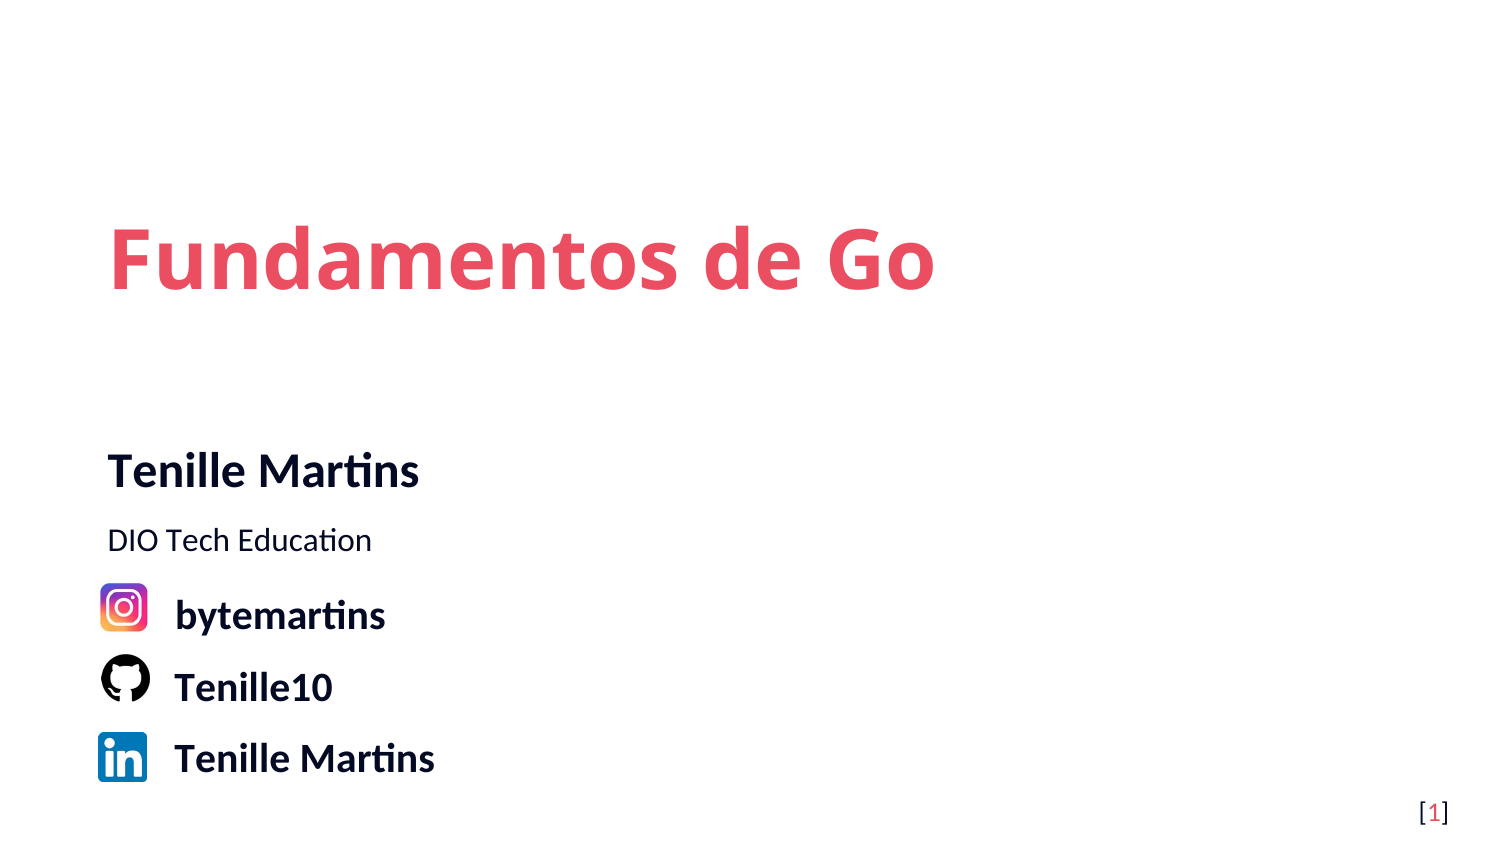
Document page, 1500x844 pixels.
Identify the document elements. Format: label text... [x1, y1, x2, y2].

picture [102, 738, 145, 778]
picture [98, 580, 150, 635]
slide_number [1] [1403, 779, 1494, 844]
text_box Tenille Martins DIO Tech Education bytemartins Tenille10 Tenille Martins [92, 494, 1203, 803]
text_box Fundamentos de Go [92, 176, 1404, 494]
picture [101, 653, 150, 702]
